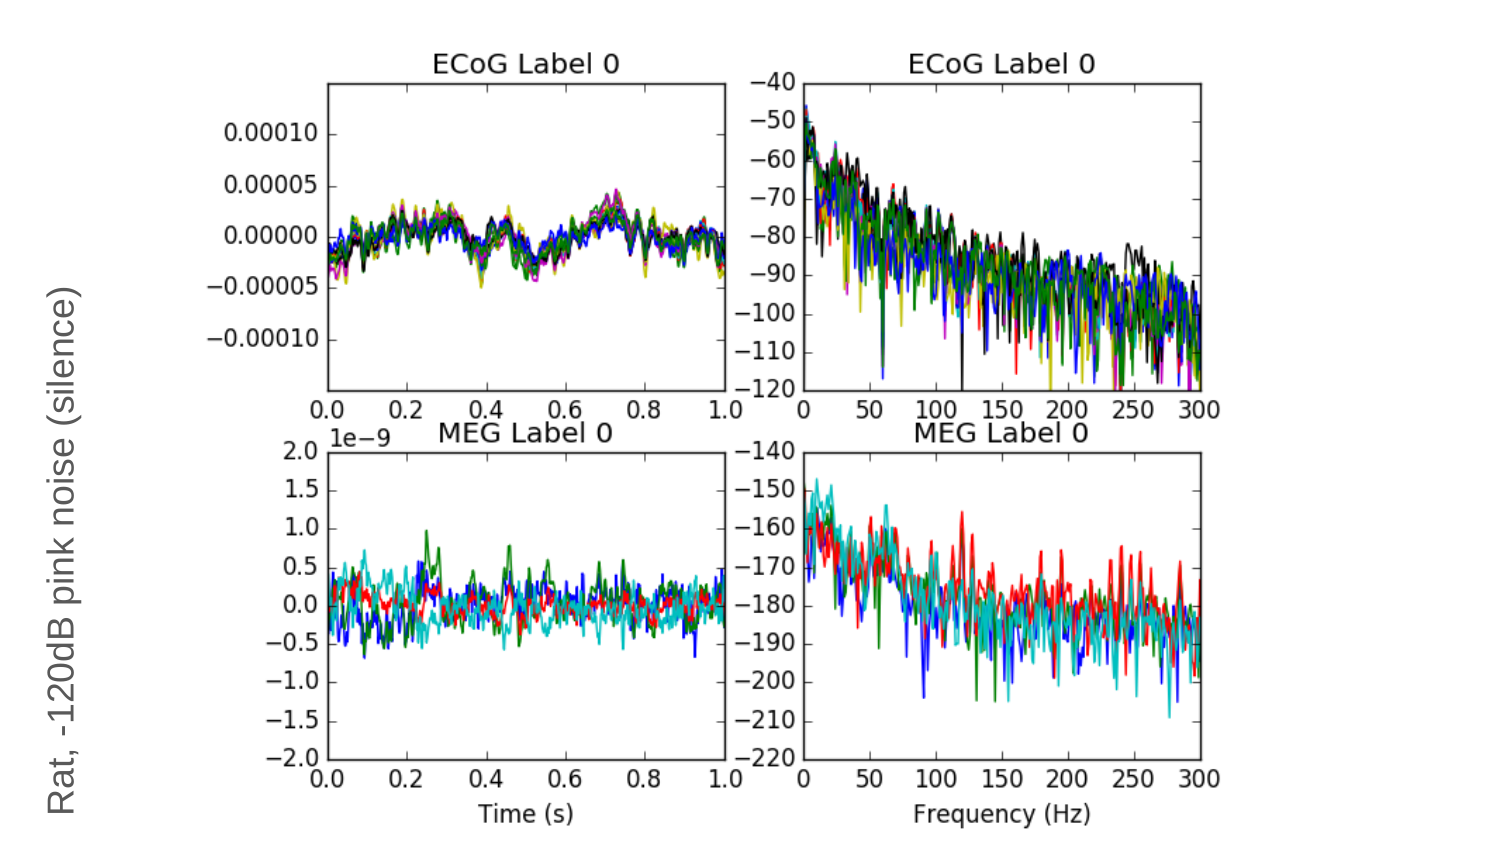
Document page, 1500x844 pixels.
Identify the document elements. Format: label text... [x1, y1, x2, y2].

list Rat, -120dB pink noise (silence) [8, 0, 109, 832]
picture [187, 0, 1313, 844]
